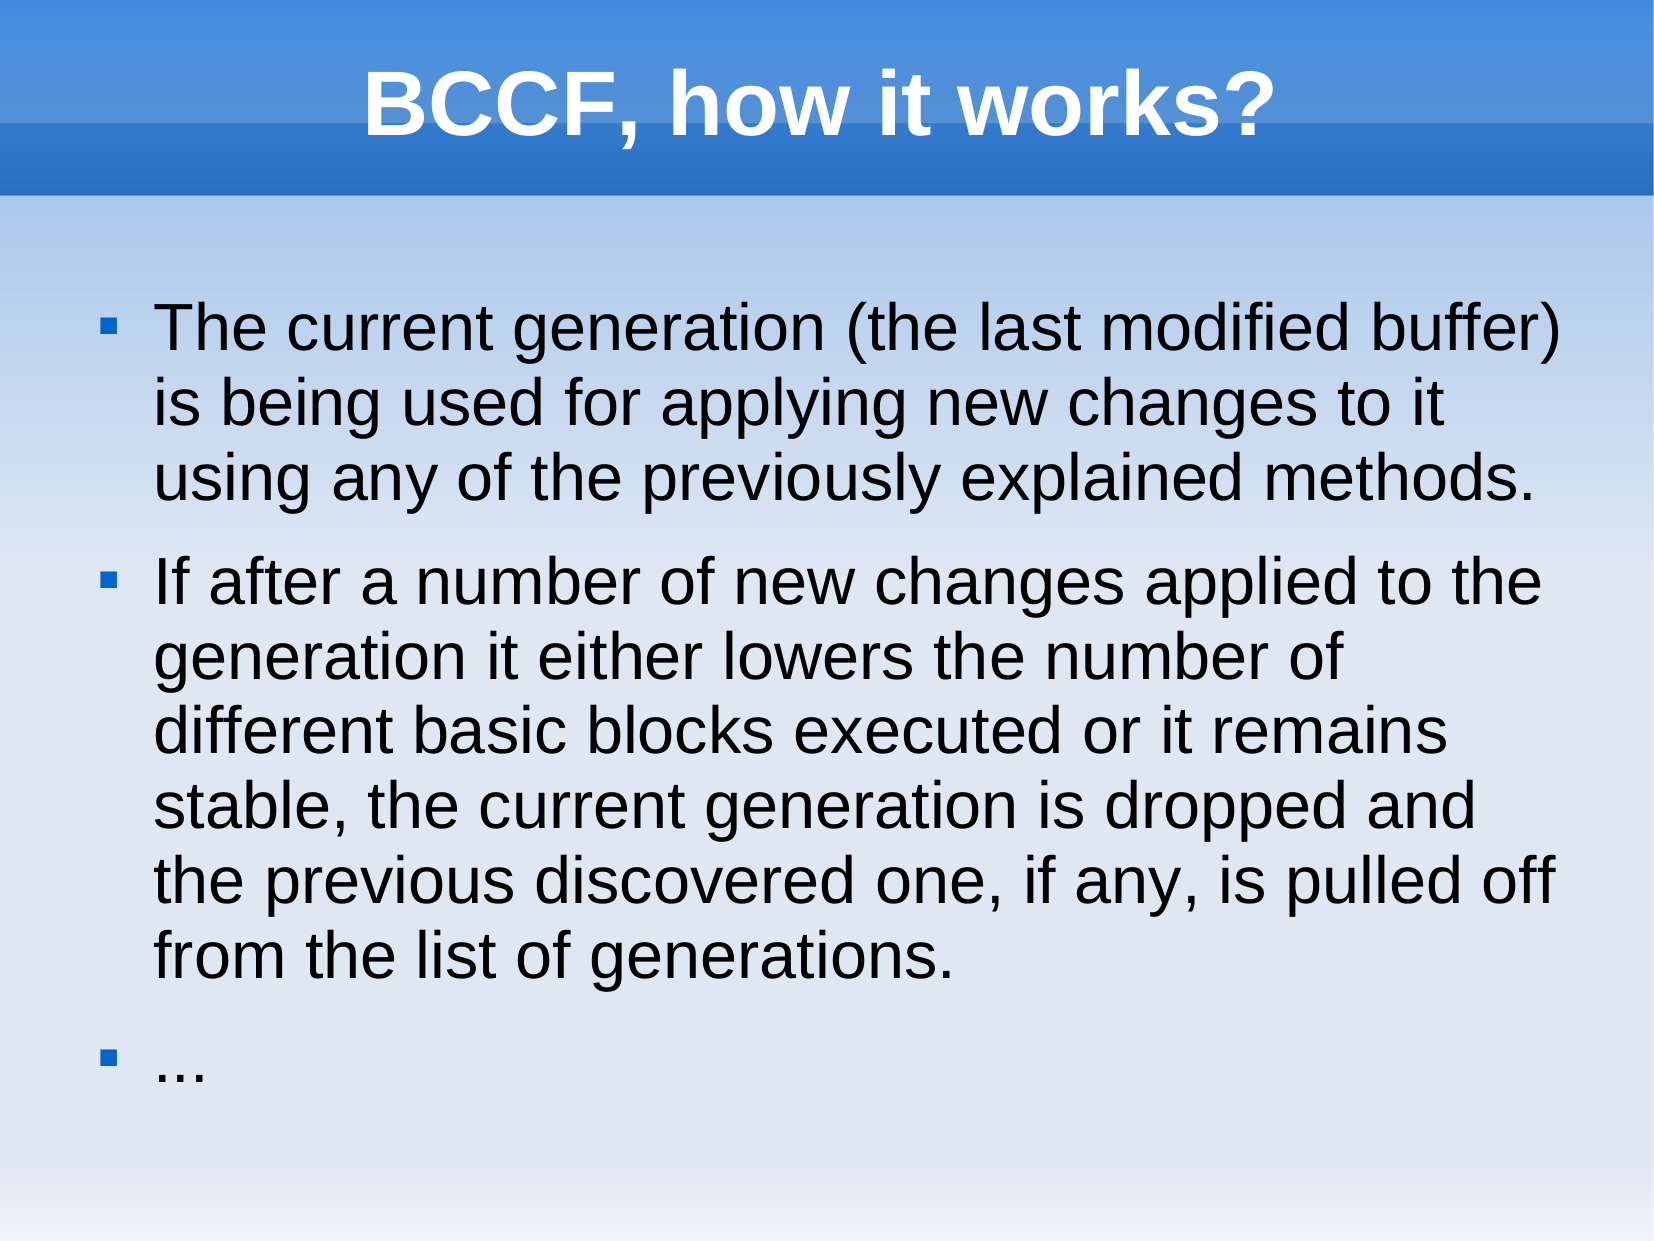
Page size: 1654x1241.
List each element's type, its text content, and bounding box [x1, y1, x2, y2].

title BCCF, how it works? [76, 0, 1565, 208]
picture [0, 0, 1654, 1241]
list The current generation (the last modified buffer) is being used for applying new changes to it using any of the previously explained methods. If after a number of new changes applied to the generation it either lowers the number of different basic blocks executed or it remains stable, the current generation is dropped and the previous discovered one, if any, is pulled off from the list of generations. ... [82, 290, 1571, 1109]
